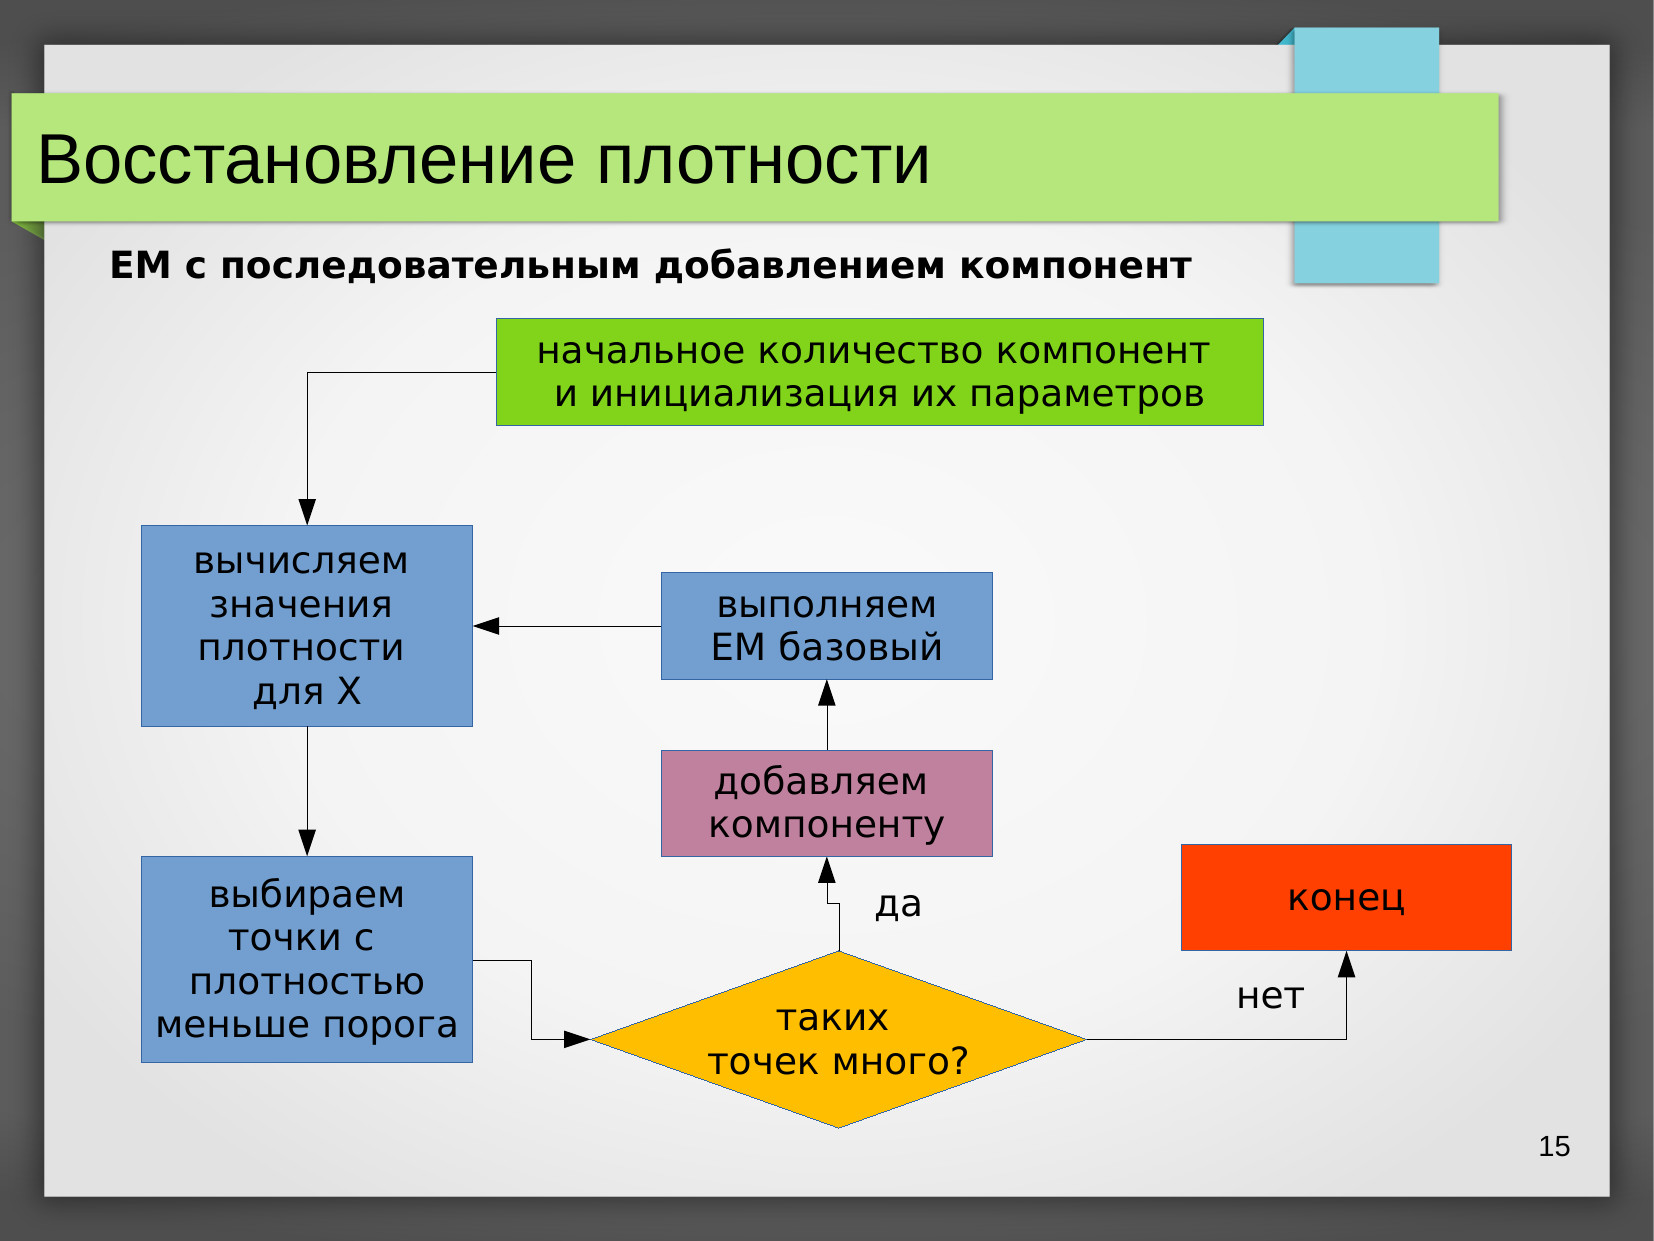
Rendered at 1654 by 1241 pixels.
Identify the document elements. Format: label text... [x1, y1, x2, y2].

text_box добавляем компоненту [661, 750, 993, 857]
picture [0, 0, 1654, 1241]
text_box вычисляем значения плотности для X [141, 525, 473, 727]
text_box выполняем ЕМ базовый [661, 572, 993, 680]
text_box EM с последовательным добавлением компонент [94, 236, 1229, 297]
text_box начальное количество компонент и инициализация их параметров [496, 318, 1264, 426]
text_box конец [1181, 844, 1512, 951]
text_box выбираем точки с плотностью меньше порога [141, 856, 473, 1063]
title Восстановление плотности [35, 118, 1489, 200]
text_box таких точек много? [591, 950, 1086, 1129]
